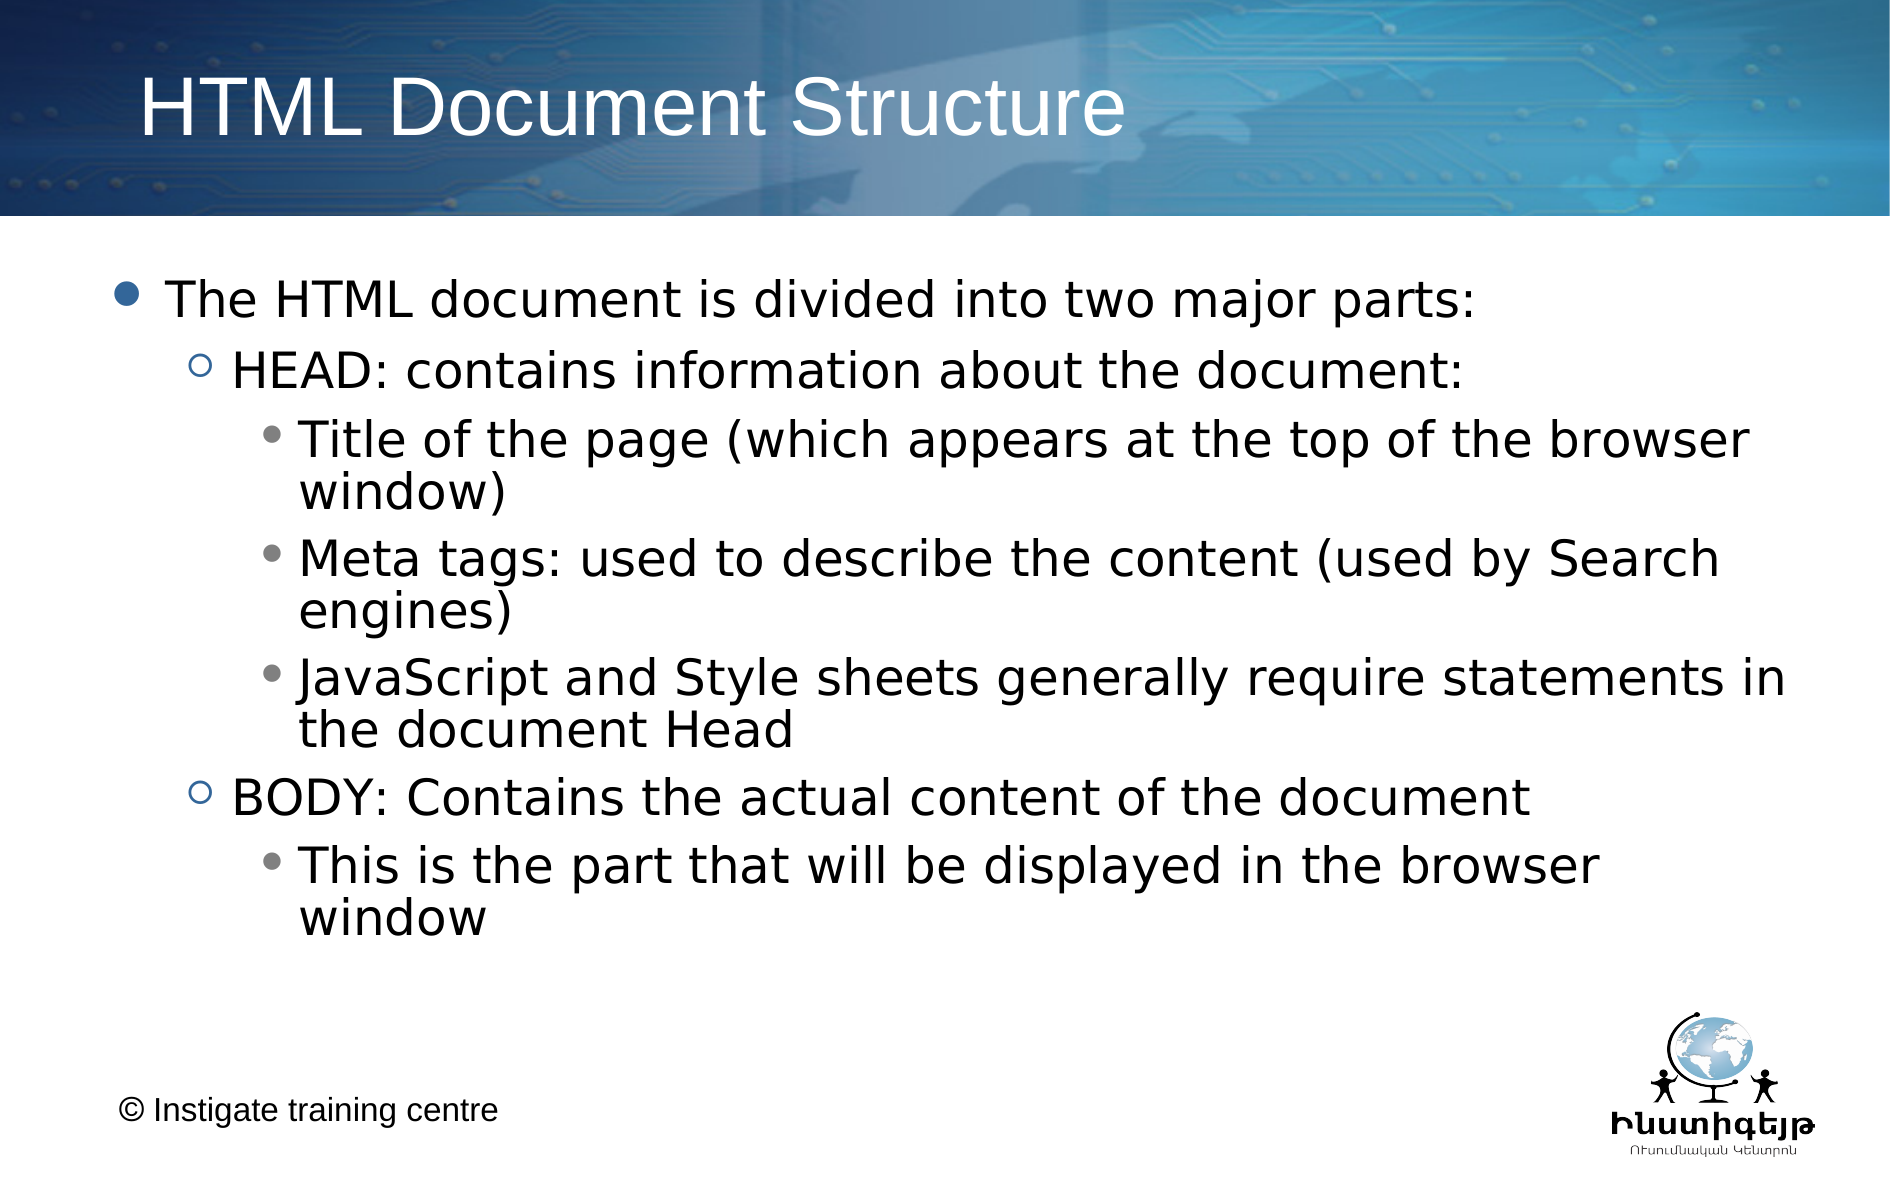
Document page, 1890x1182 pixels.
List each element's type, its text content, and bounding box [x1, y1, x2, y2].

picture [0, 0, 1890, 216]
list The HTML document is divided into two major parts: HEAD: contains information about the document: Title of the page (which appears at the top of the browser window) Meta tags: used to describe the content (used by Search engines) JavaScript and Style sheets generally require statements in the document Head BODY: Contains the actual content of the document This is the part that will be displayed in the browser window [110, 276, 1801, 304]
picture [1612, 1012, 1815, 1157]
